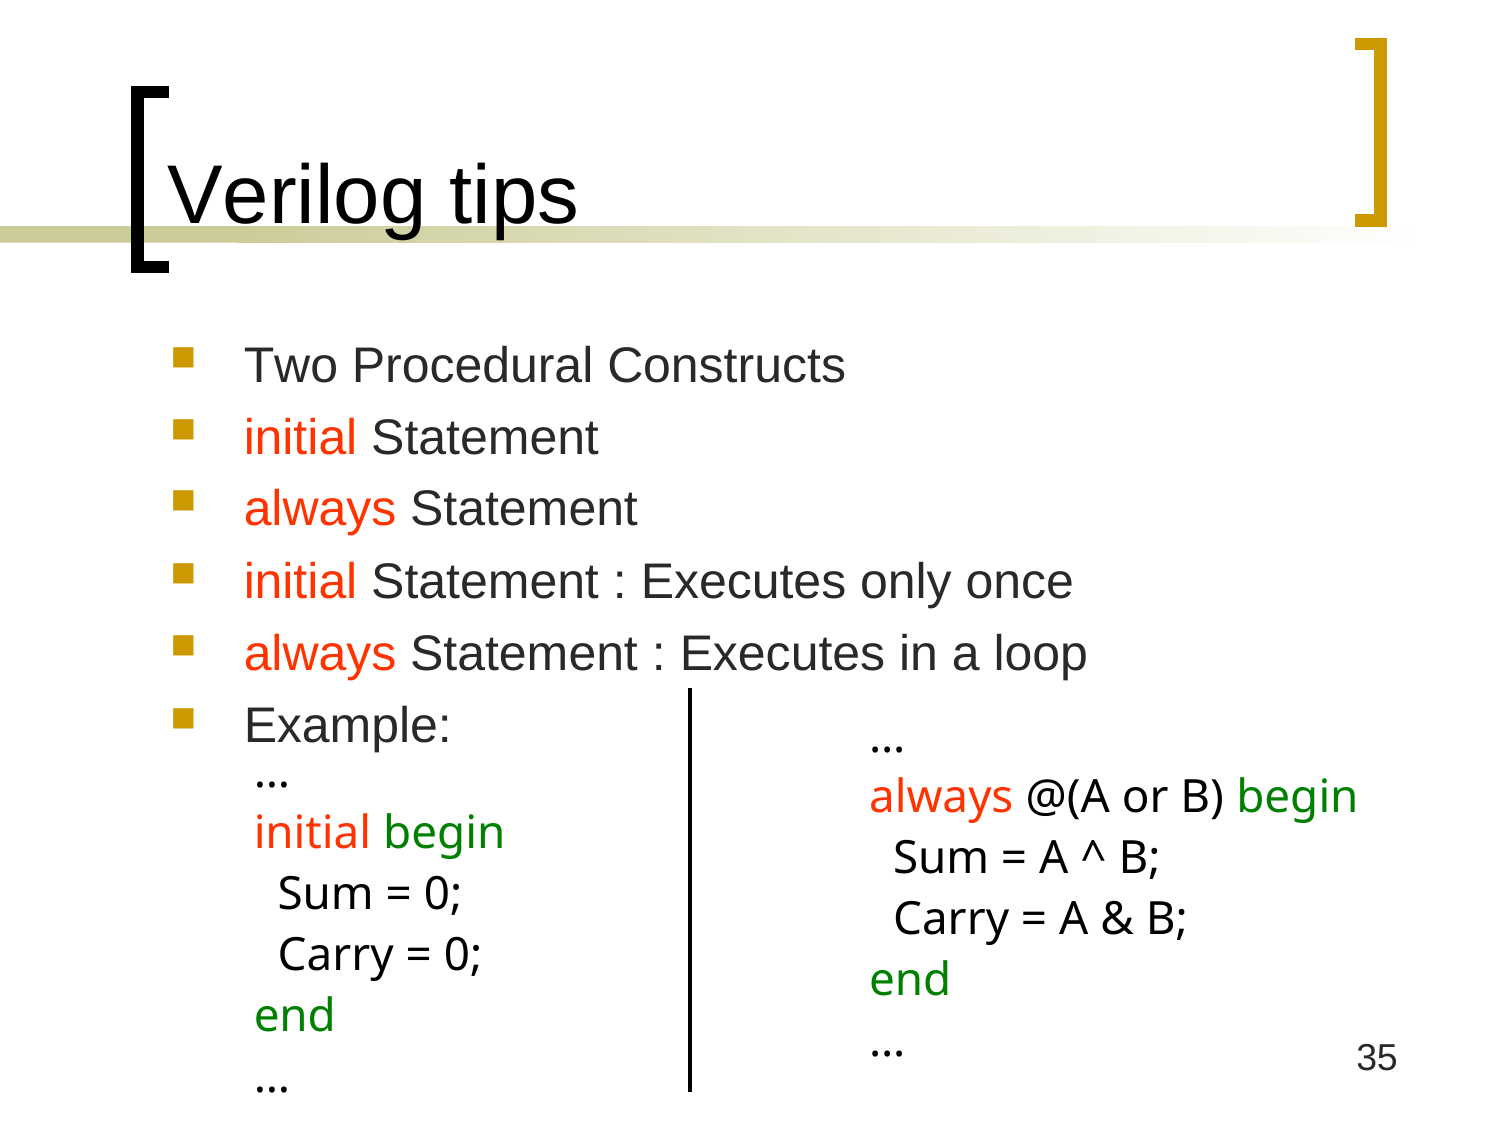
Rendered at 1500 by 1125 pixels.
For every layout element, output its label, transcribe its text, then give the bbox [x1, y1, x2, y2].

title Verilog tips [152, 15, 1328, 248]
list Two Procedural Constructs initial Statement always Statement initial Statement : Executes only once always Statement : Executes in a loop Example: [155, 324, 1413, 1000]
text_box … initial begin Sum = 0; Carry = 0; end … [163, 740, 521, 1111]
text_box … always @(A or B) begin Sum = A ^ B; Carry = A & B; end … [779, 704, 1374, 1075]
